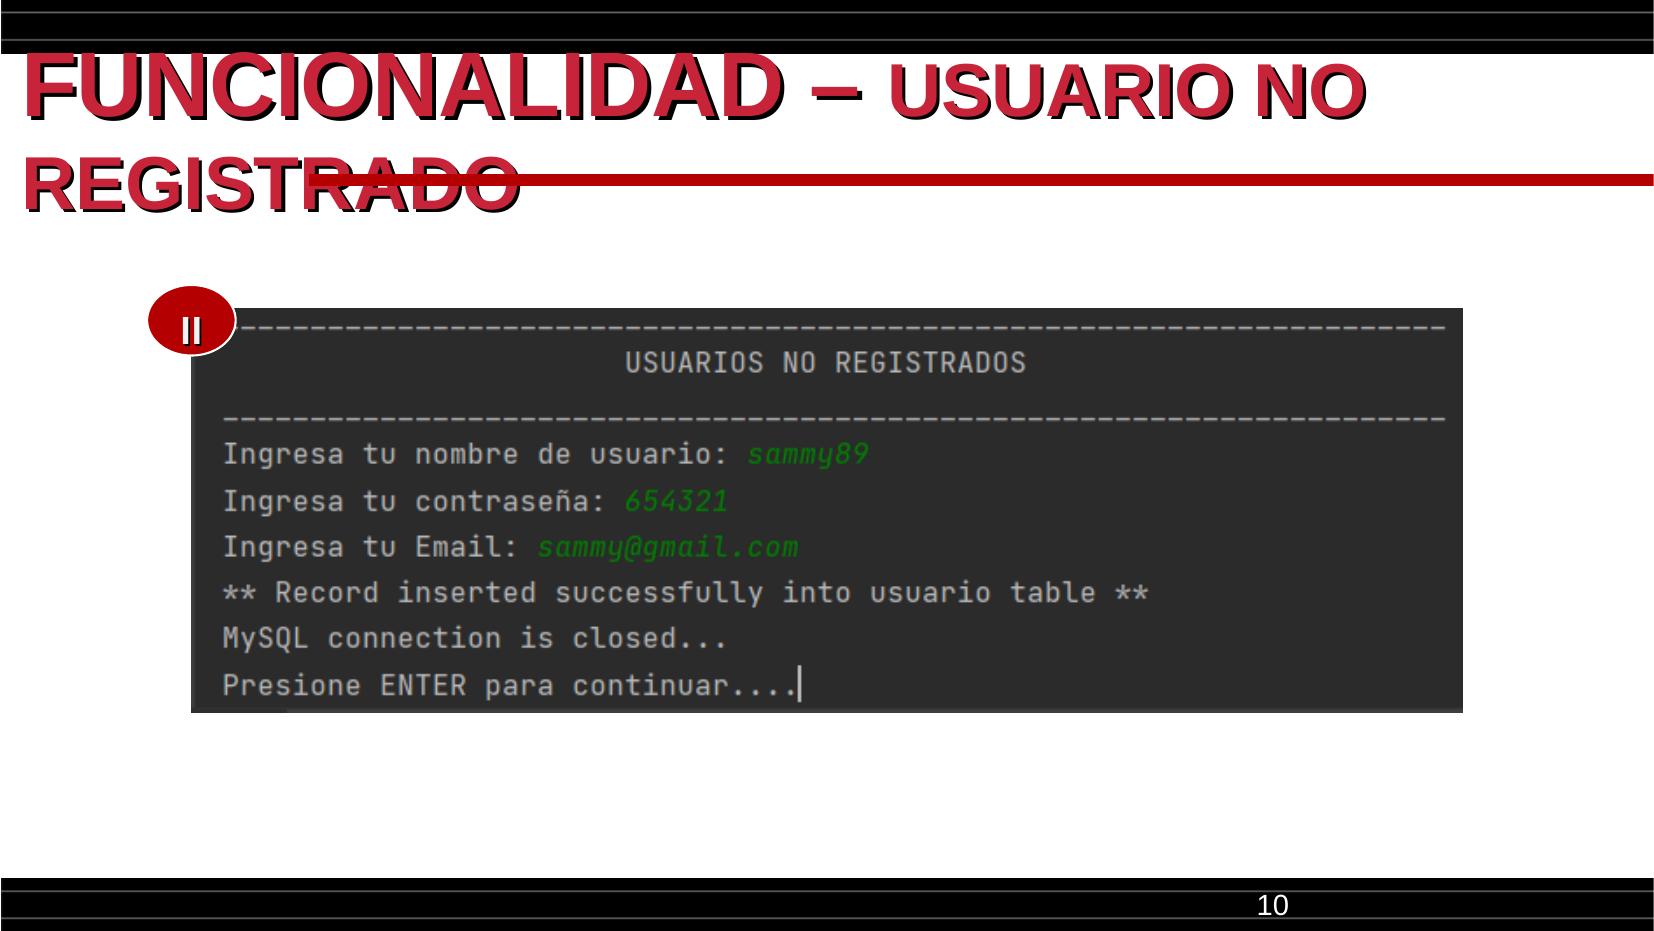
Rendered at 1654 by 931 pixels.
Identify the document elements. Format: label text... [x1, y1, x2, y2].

text_box II [147, 285, 236, 356]
text_box Funcionalidad – Usuario no Registrado [21, 68, 1641, 180]
picture [191, 308, 1463, 713]
